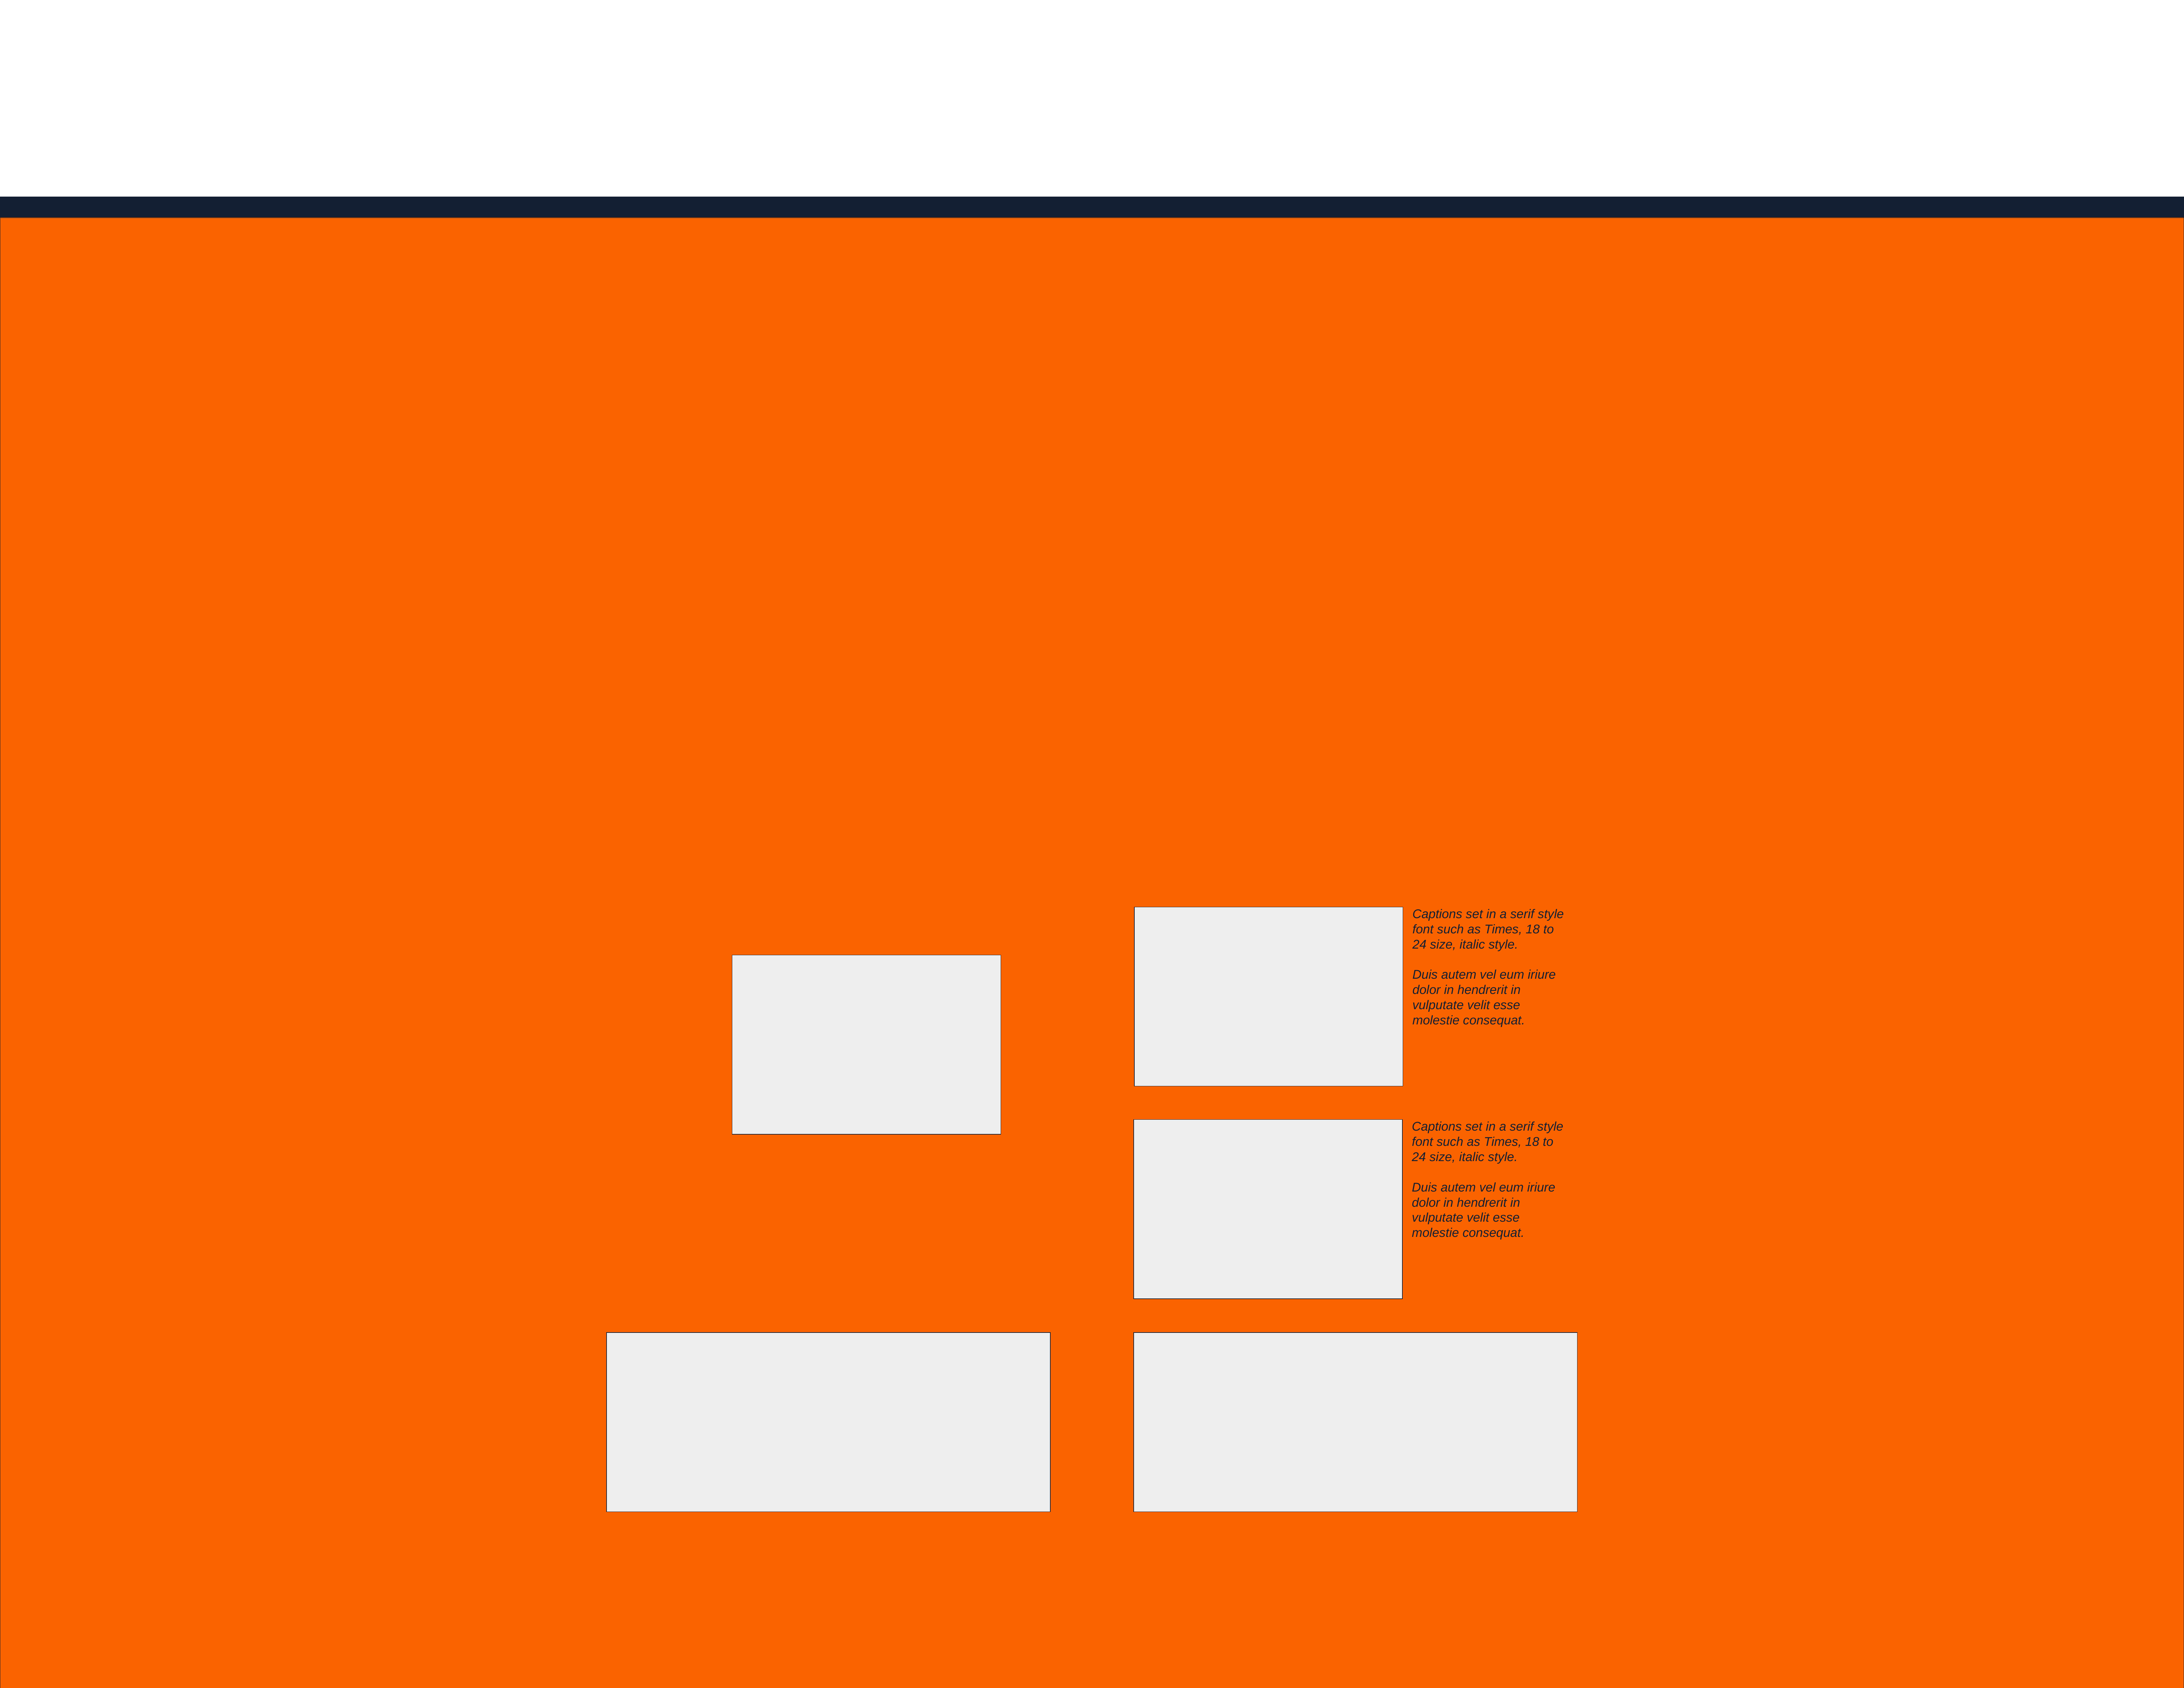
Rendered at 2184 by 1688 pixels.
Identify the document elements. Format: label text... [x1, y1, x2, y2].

text_box [732, 955, 1001, 1134]
text_box [607, 1333, 1050, 1512]
text_box Captions set in a serif style font such as Times, 18 to 24 size, italic style. Duis autem vel eum iriure dolor in hendrerit in vulputate velit esse molestie consequat. [1403, 1109, 1577, 1250]
text_box Captions set in a serif style font such as Times, 18 to 24 size, italic style. Duis autem vel eum iriure dolor in hendrerit in vulputate velit esse molestie consequat. [1403, 897, 1578, 1038]
text_box [1134, 907, 1403, 1086]
text_box [1134, 1333, 1577, 1512]
text_box [1134, 1120, 1402, 1299]
